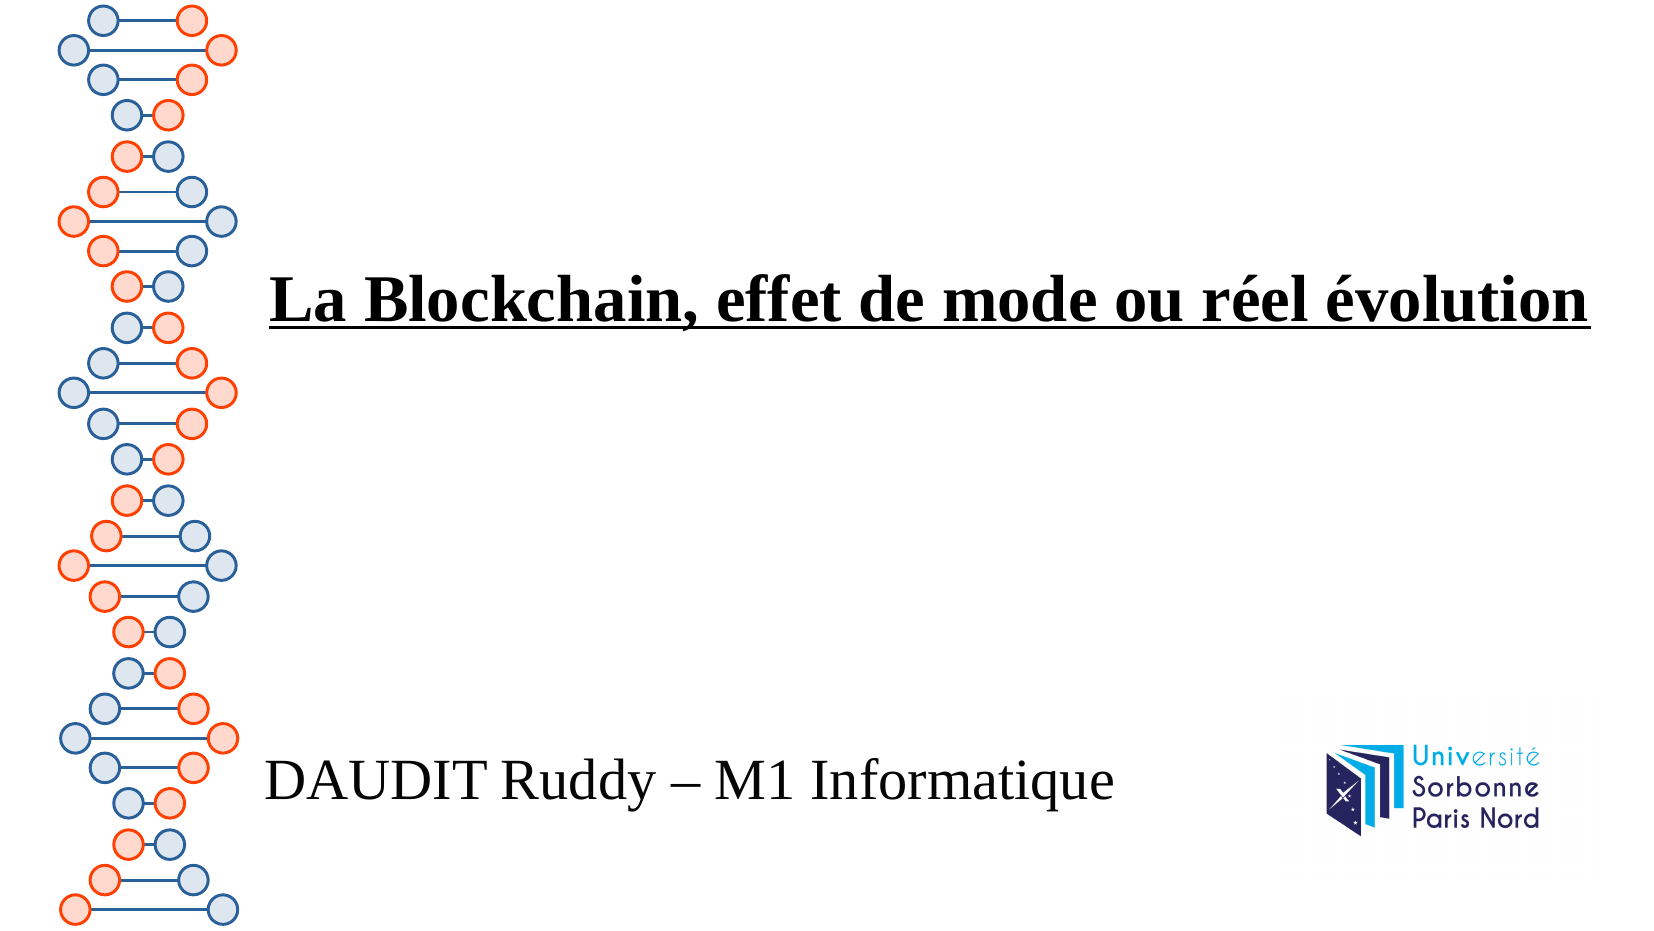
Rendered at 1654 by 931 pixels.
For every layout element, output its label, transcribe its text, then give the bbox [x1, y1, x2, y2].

picture [1269, 691, 1595, 886]
subtitle La Blockchain, effet de mode ou réel évolution [265, 29, 1595, 569]
title DAUDIT Ruddy – M1 Informatique [206, 702, 1269, 857]
